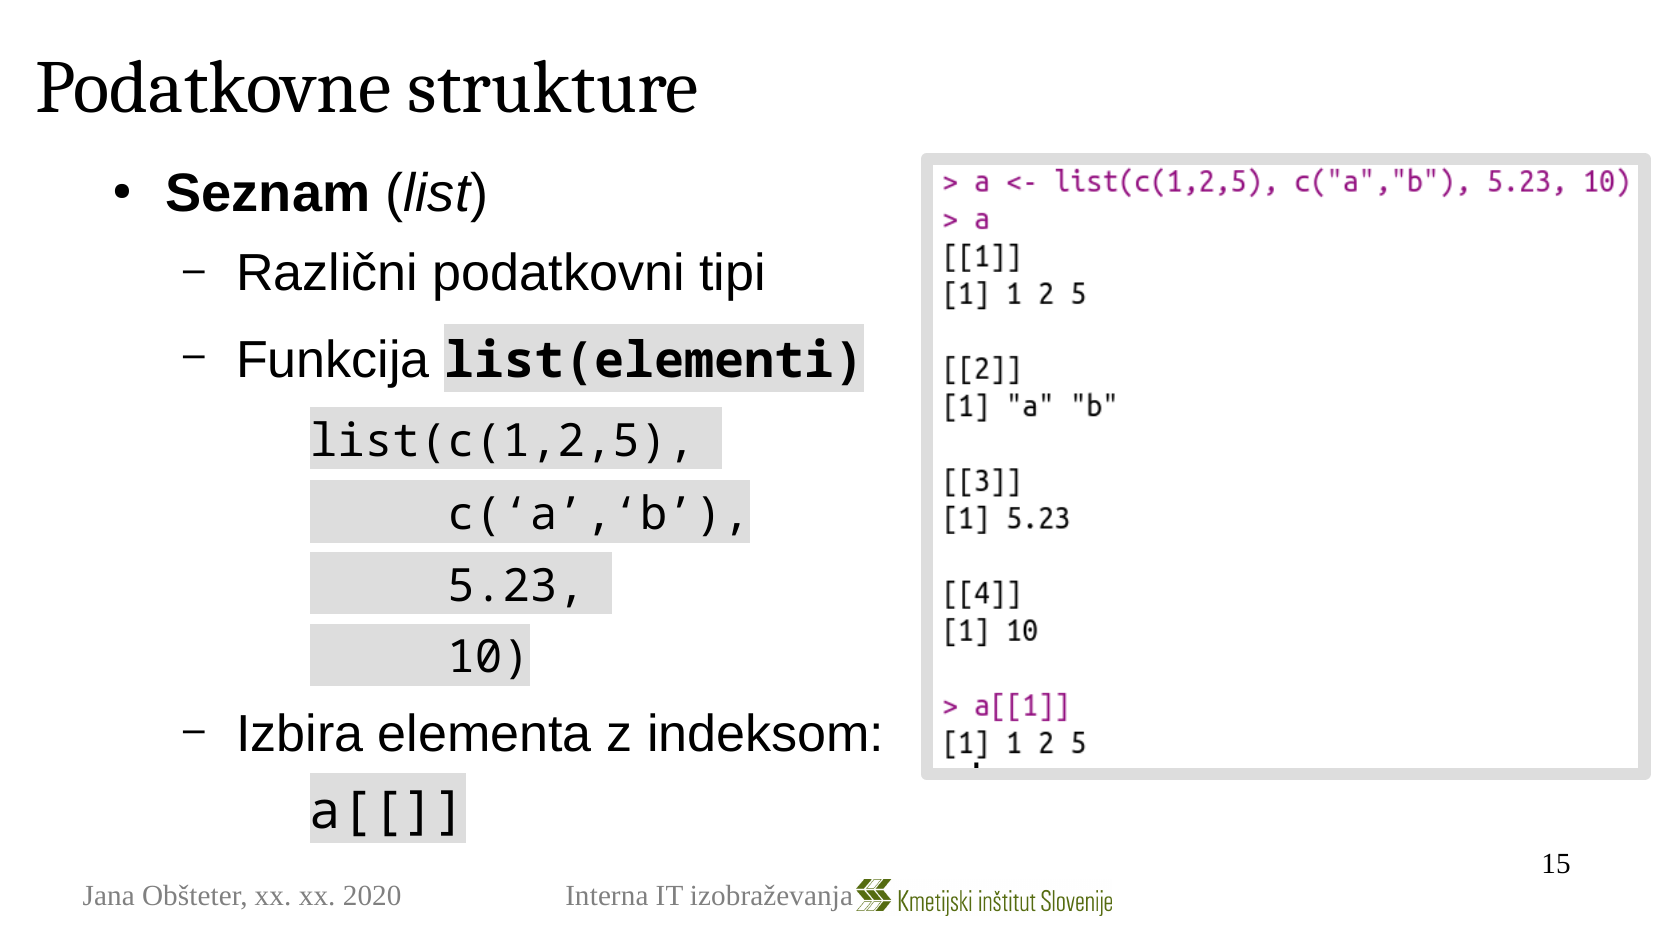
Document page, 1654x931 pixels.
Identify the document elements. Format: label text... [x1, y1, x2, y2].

picture [856, 879, 1112, 916]
list Seznam (list) Različni podatkovni tipi Funkcija list(elementi) list(c(1,2,5), c(‘a’,‘b’), 5.23, 10) Izbira elementa z indeksom: a[[]] [94, 153, 1595, 848]
title Podatkovne strukture [35, 21, 1524, 154]
picture [933, 165, 1639, 768]
